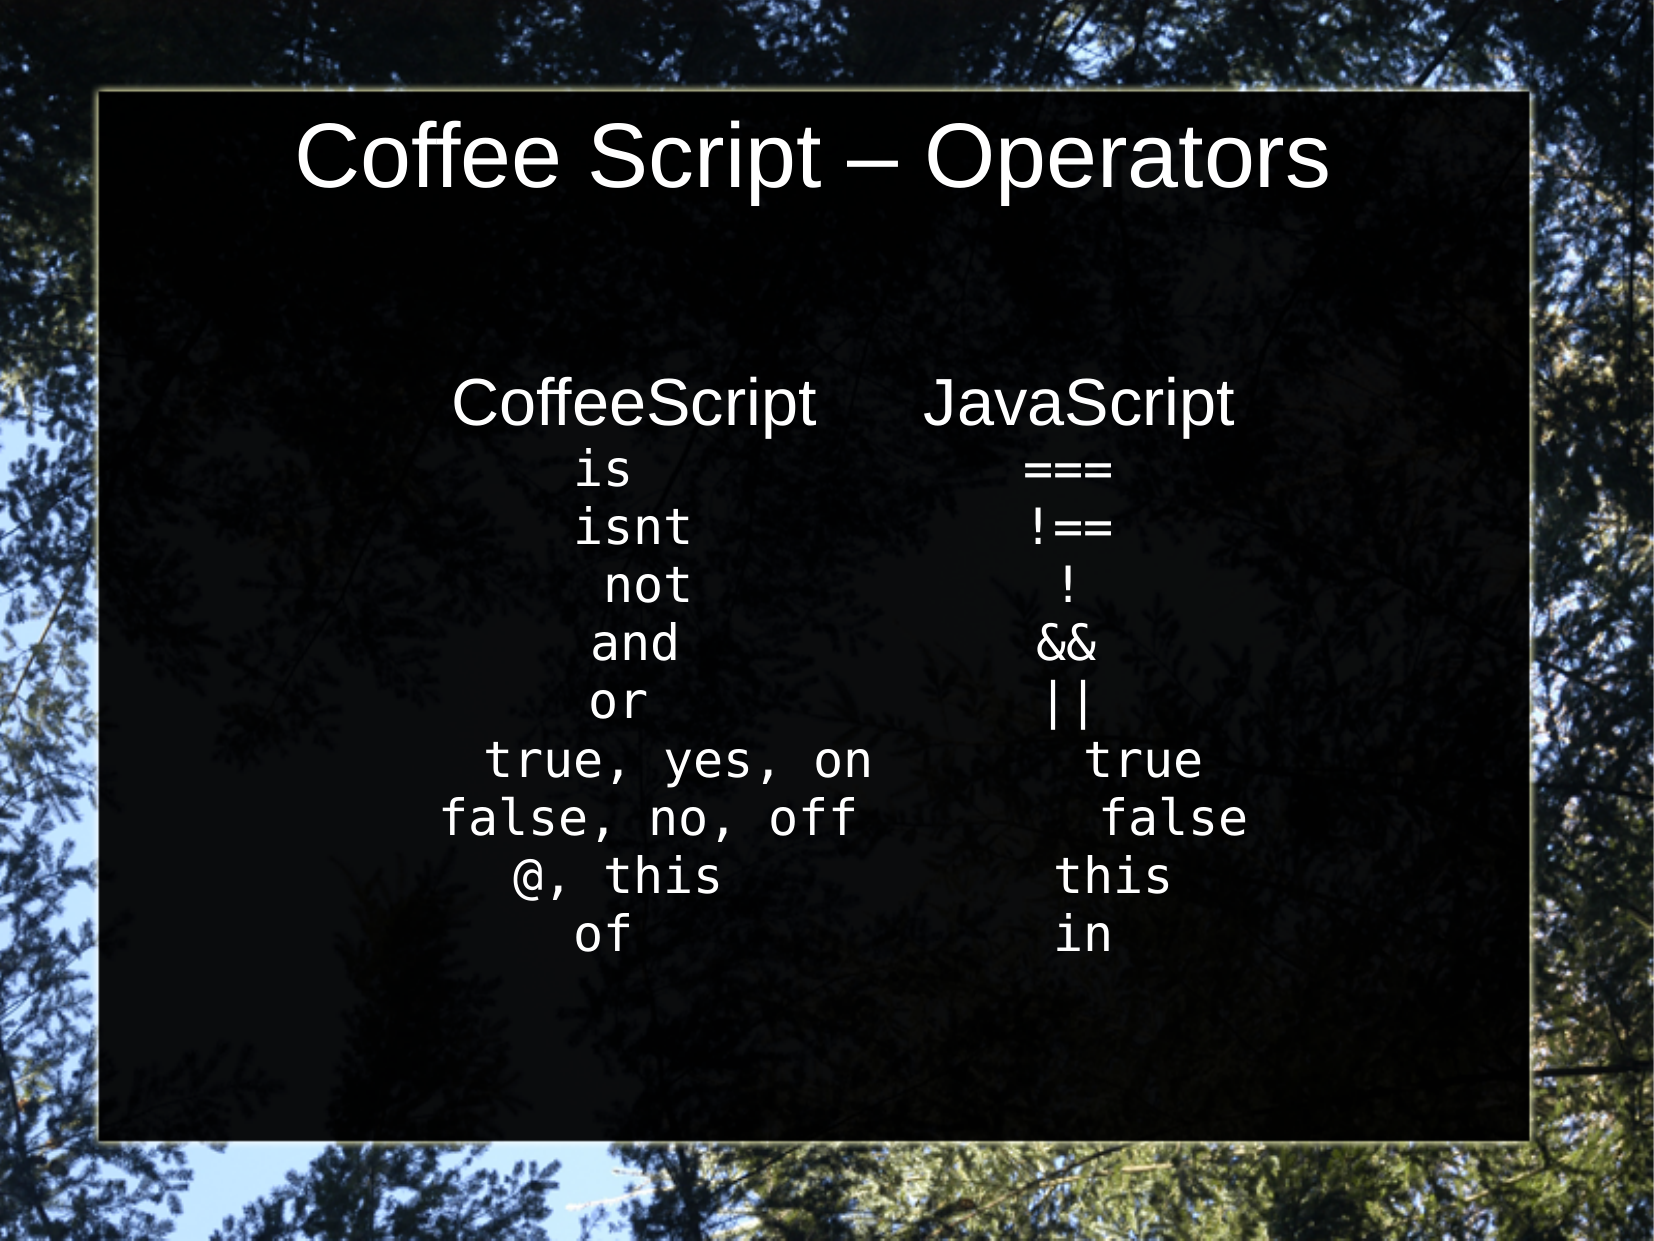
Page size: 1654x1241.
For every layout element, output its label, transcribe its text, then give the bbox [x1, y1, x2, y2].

picture [0, 0, 1654, 1241]
subtitle CoffeeScript JavaScript is === isnt !== not ! and && or || true, yes, on true false, no, off false @, this this of in [120, 255, 1567, 1074]
title Coffee Script – Operators [90, 72, 1537, 241]
